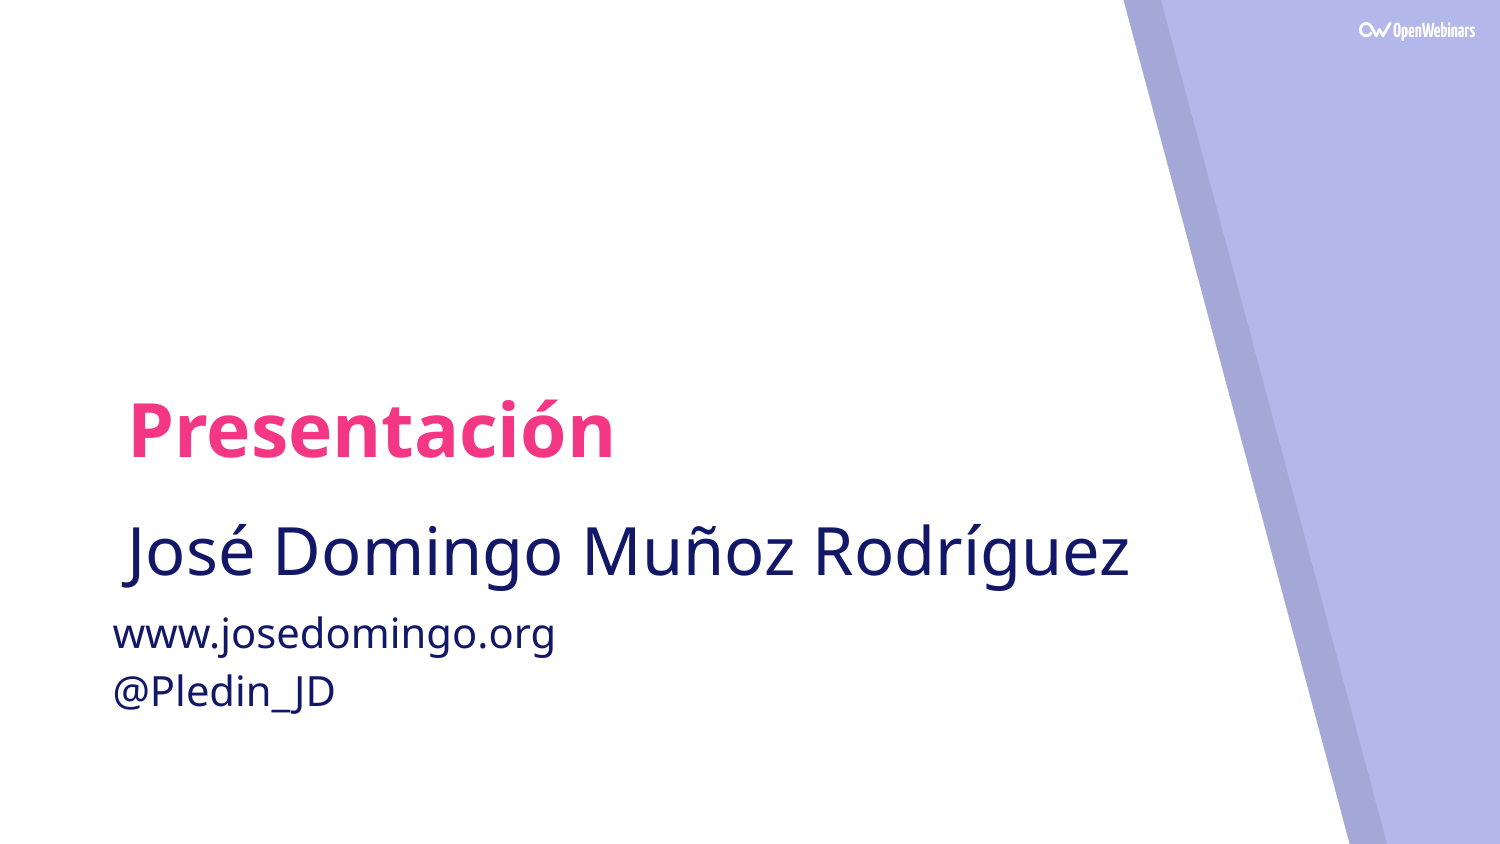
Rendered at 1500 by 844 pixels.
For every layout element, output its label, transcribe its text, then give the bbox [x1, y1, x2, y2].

subtitle José Domingo Muñoz Rodríguez [112, 493, 1252, 623]
title Presentación [112, 297, 856, 488]
list www.josedomingo.org @Pledin_JD [112, 604, 1035, 702]
picture [1359, 22, 1475, 41]
